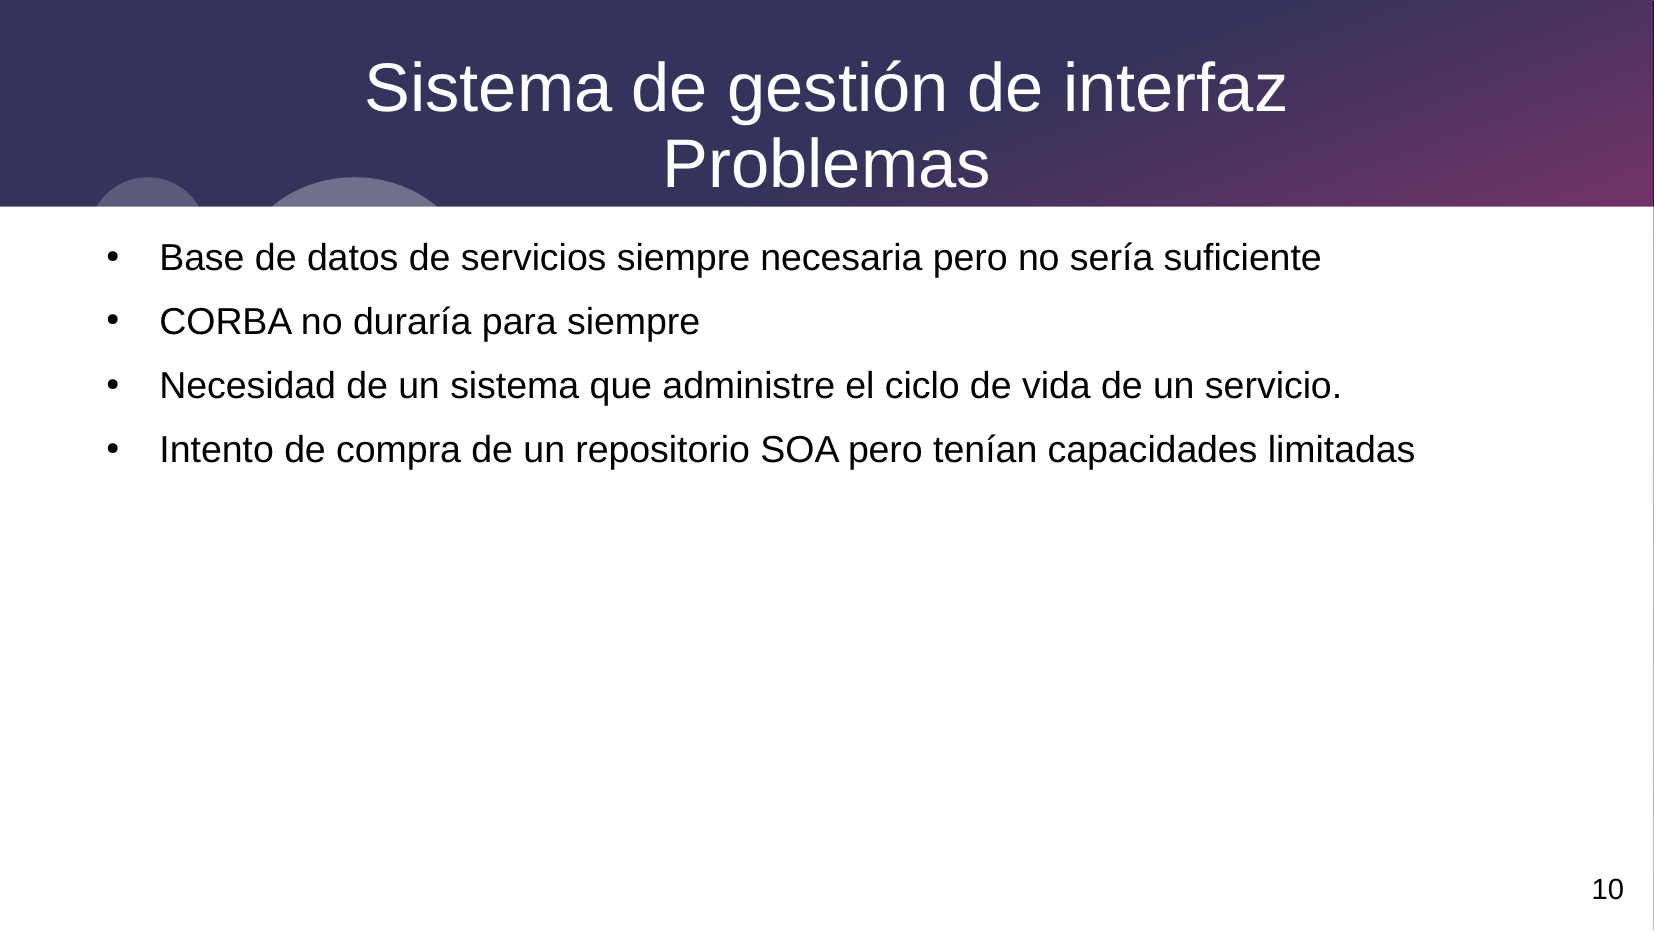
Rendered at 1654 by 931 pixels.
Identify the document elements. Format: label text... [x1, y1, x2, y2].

list Base de datos de servicios siempre necesaria pero no sería suficiente CORBA no duraría para siempre Necesidad de un sistema que administre el ciclo de vida de un servicio. Intento de compra de un repositorio SOA pero tenían capacidades limitadas [88, 236, 1565, 827]
title Sistema de gestión de interfaz Problemas [88, 44, 1565, 207]
